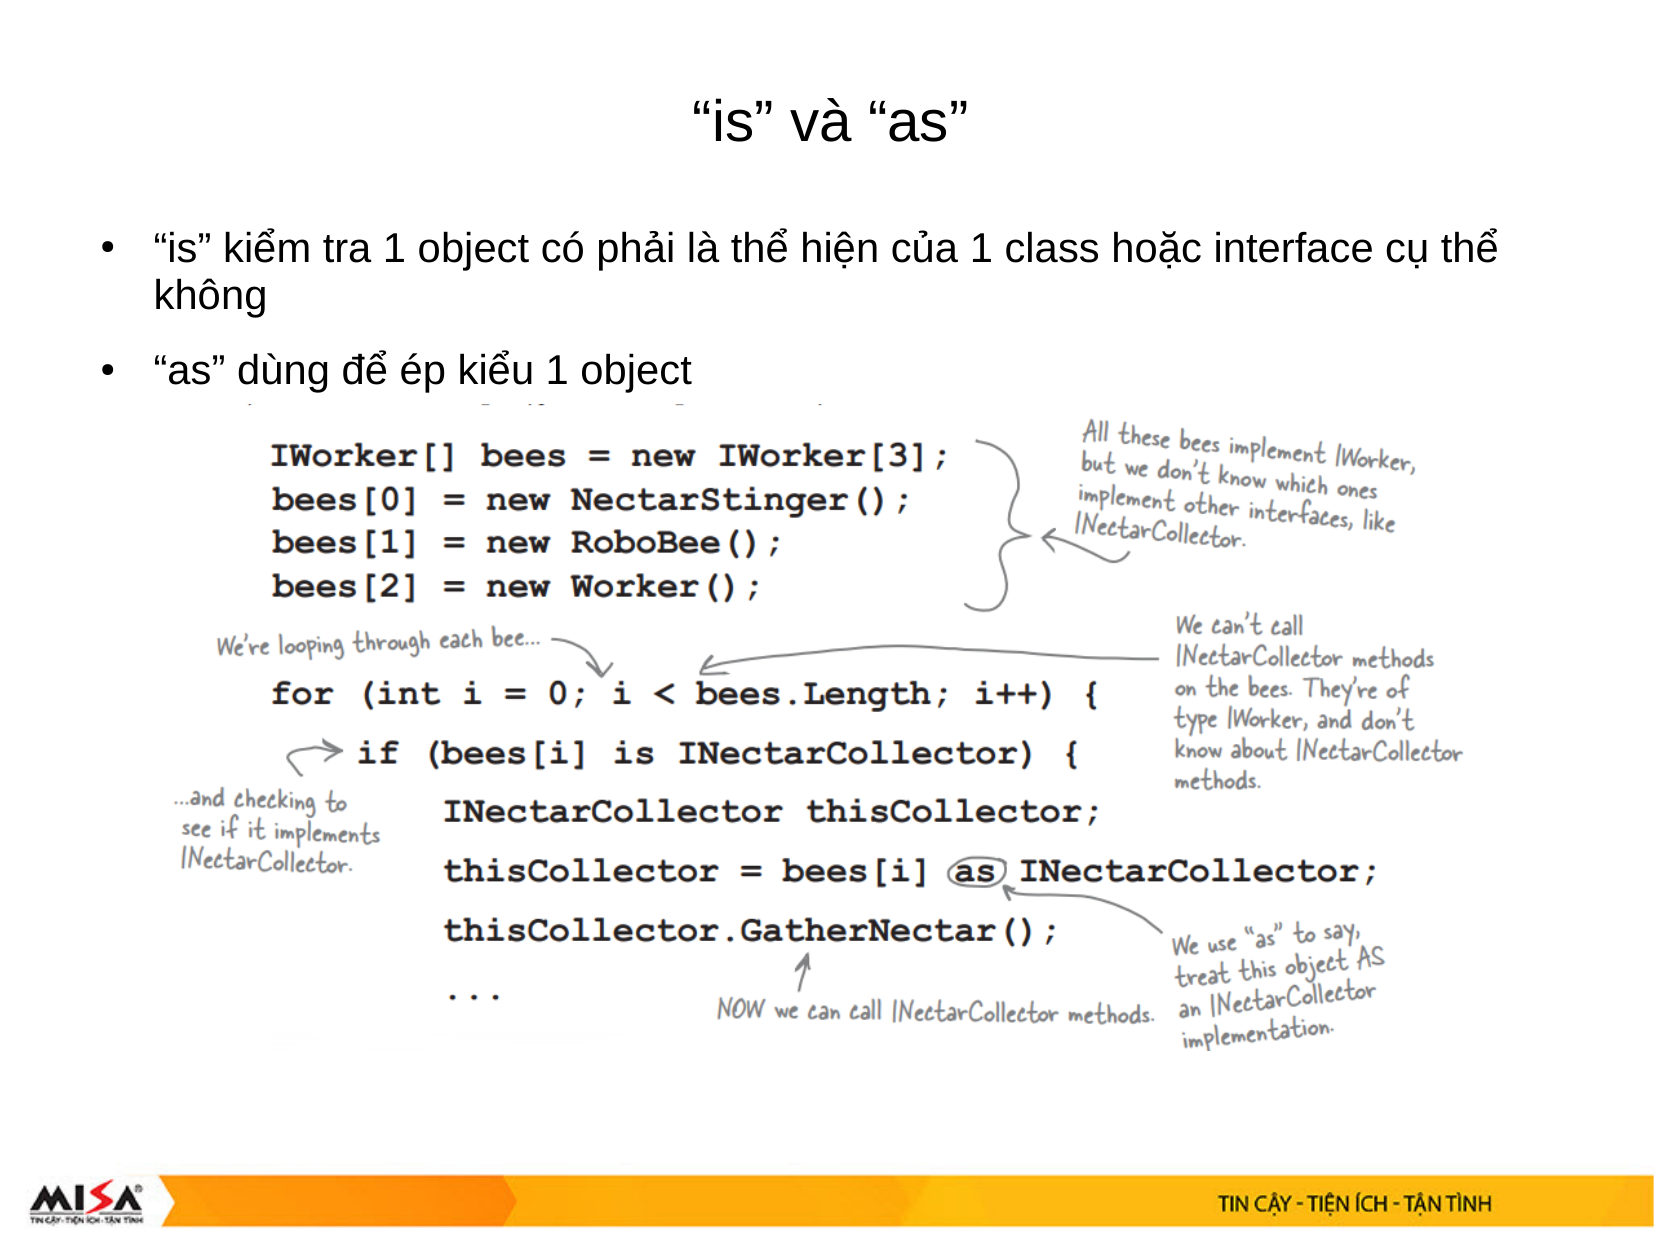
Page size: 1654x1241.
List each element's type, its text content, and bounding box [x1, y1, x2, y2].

title “is” và “as” [86, 17, 1576, 226]
picture [0, 0, 1654, 1241]
list “is” kiểm tra 1 object có phải là thể hiện của 1 class hoặc interface cụ thể không “as” dùng để ép kiểu 1 object [82, 225, 1571, 1010]
